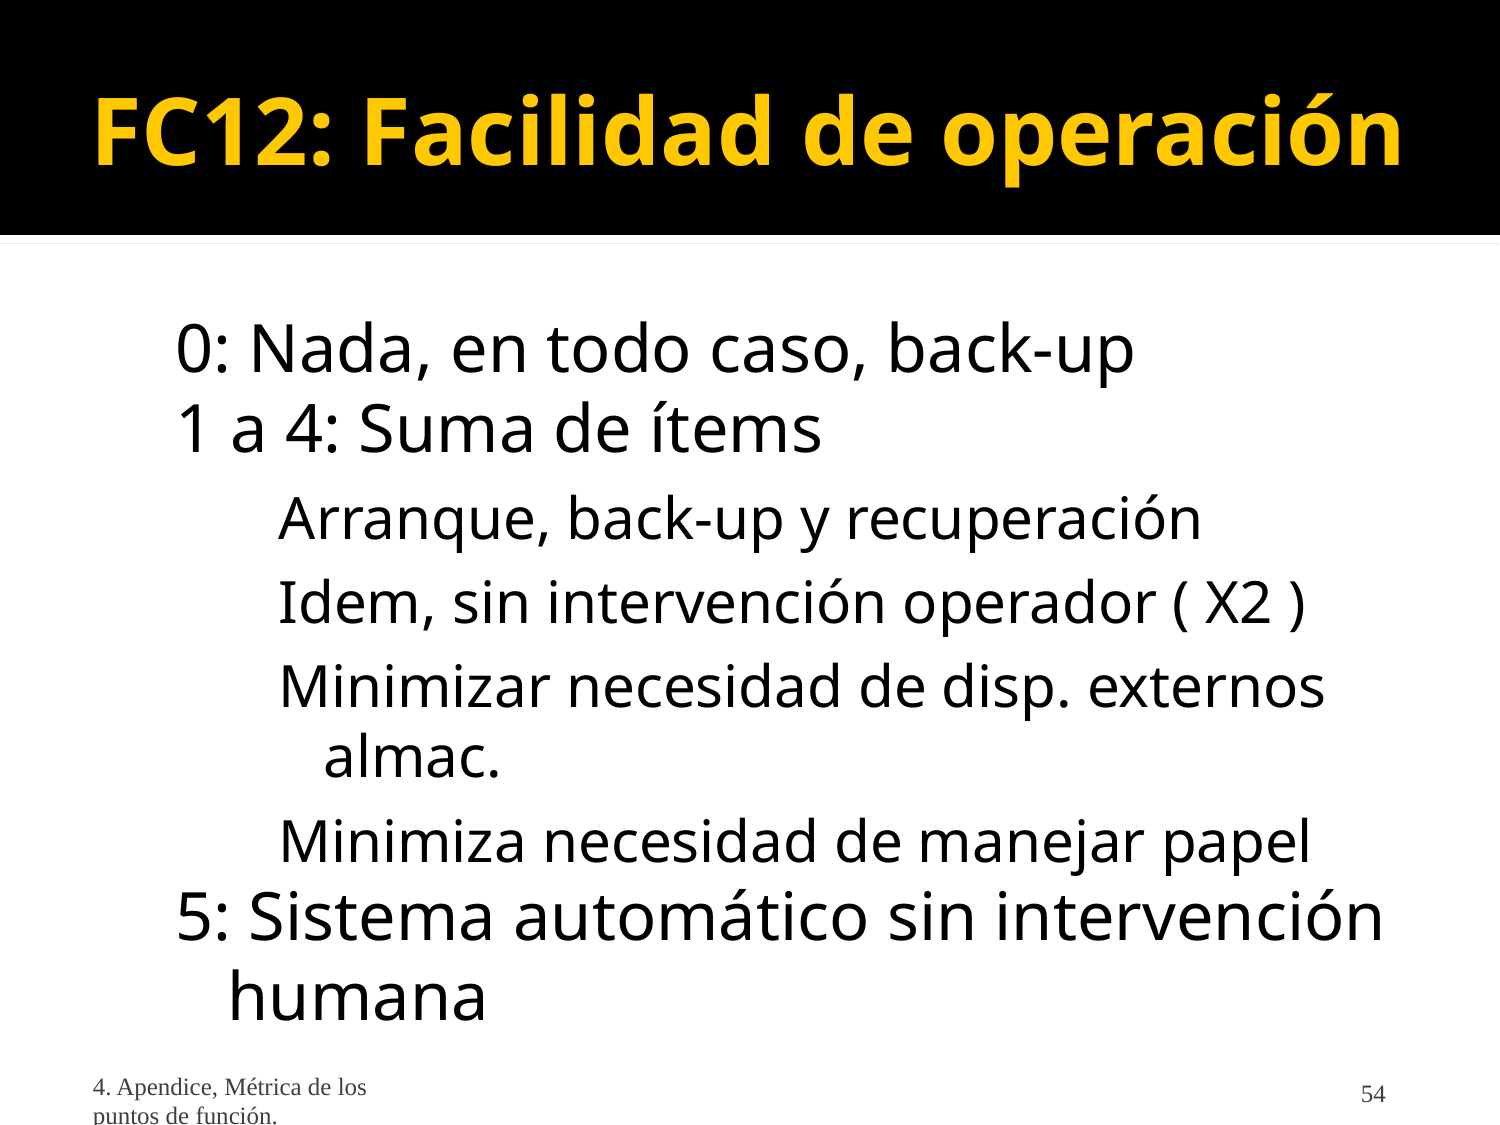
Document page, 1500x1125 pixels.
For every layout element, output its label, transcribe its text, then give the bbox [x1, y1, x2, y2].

text_box 4. Apendice, Métrica de los puntos de función. [75, 1062, 426, 1108]
list 0: Nada, en todo caso, back-up 1 a 4: Suma de ítems Arranque, back-up y recuperación Idem, sin intervención operador ( X2 ) Minimizar necesidad de disp. externos almac. Minimiza necesidad de manejar papel 5: Sistema automático sin intervención humana [75, 291, 1426, 1051]
text_box [1345, 1062, 1467, 1108]
title FC12: Facilidad de operación [75, 25, 1426, 232]
